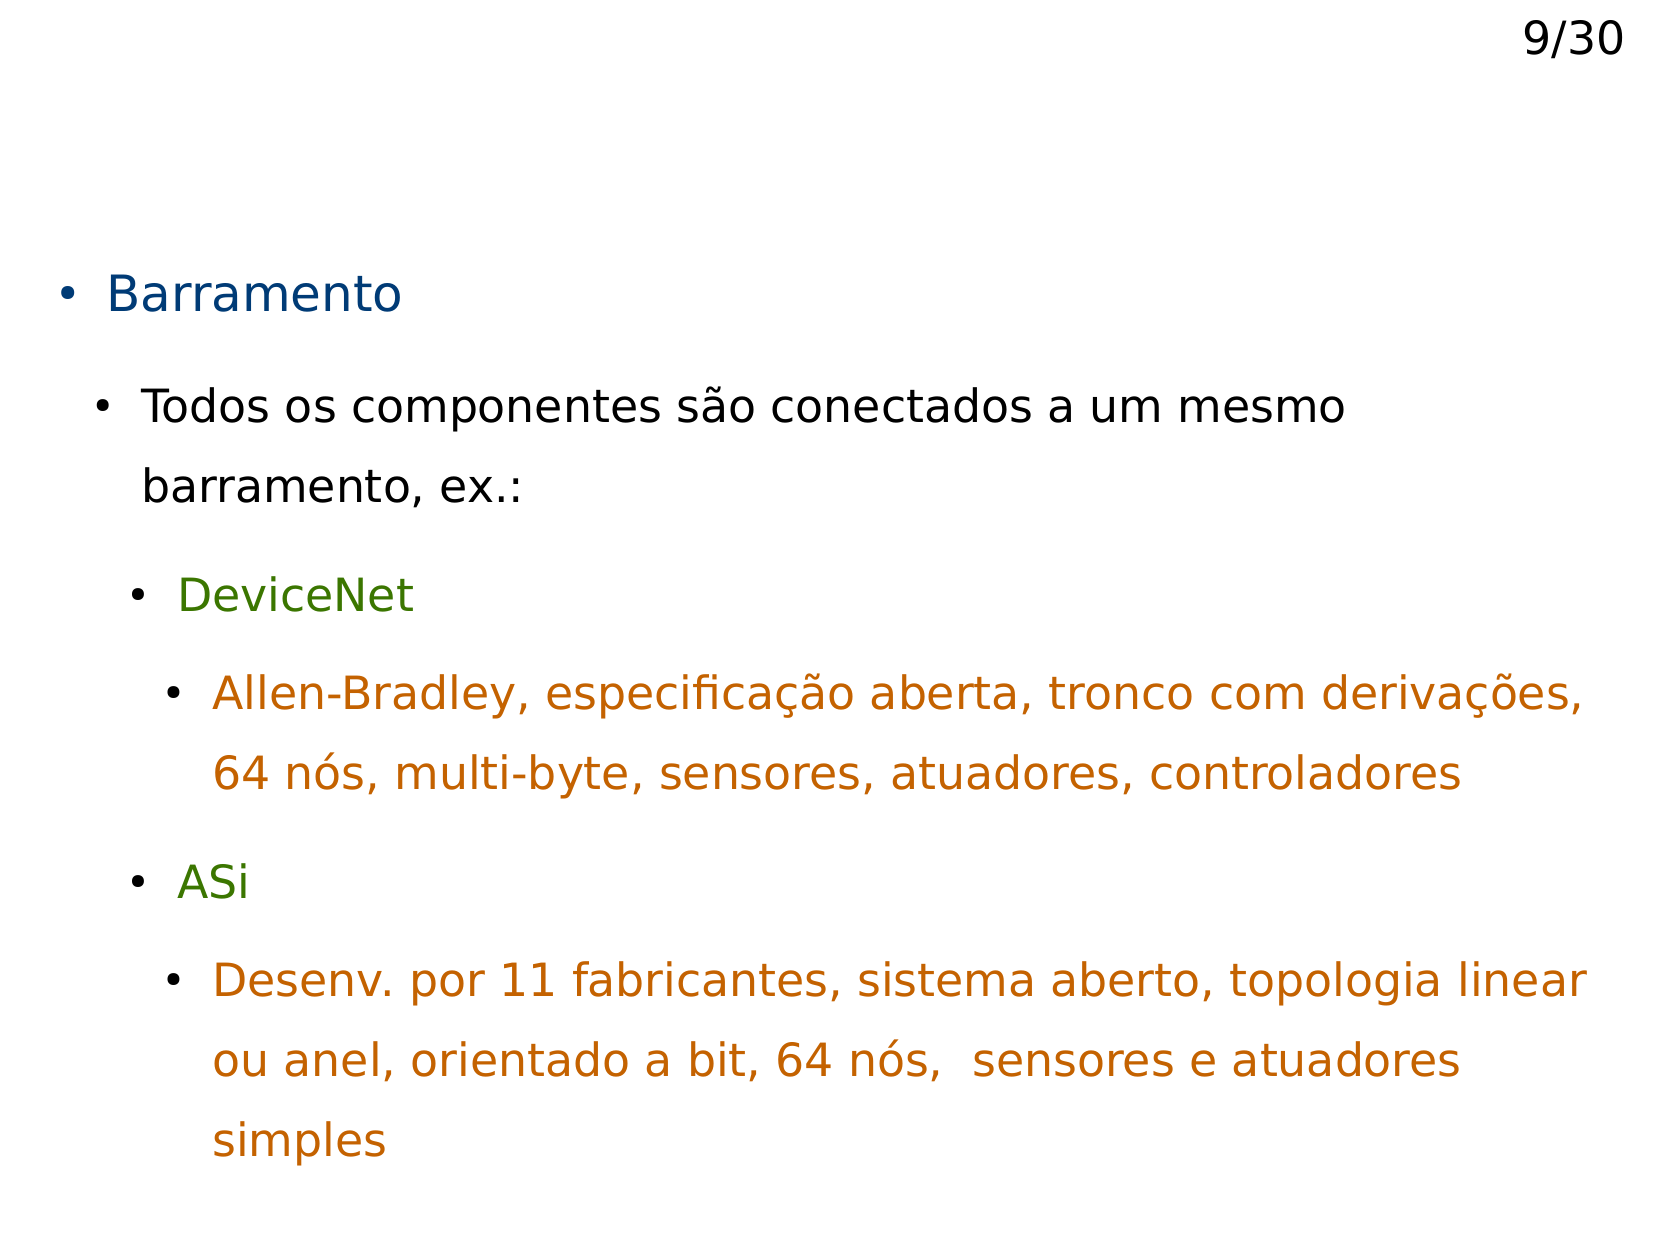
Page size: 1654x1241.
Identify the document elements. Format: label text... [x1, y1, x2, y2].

list Barramento Todos os componentes são conectados a um mesmo barramento, ex.: DeviceNet Allen-Bradley, especificação aberta, tronco com derivações, 64 nós, multi-byte, sensores, atuadores, controladores ASi Desenv. por 11 fabricantes, sistema aberto, topologia linear ou anel, orientado a bit, 64 nós, sensores e atuadores simples [59, 236, 1625, 1211]
